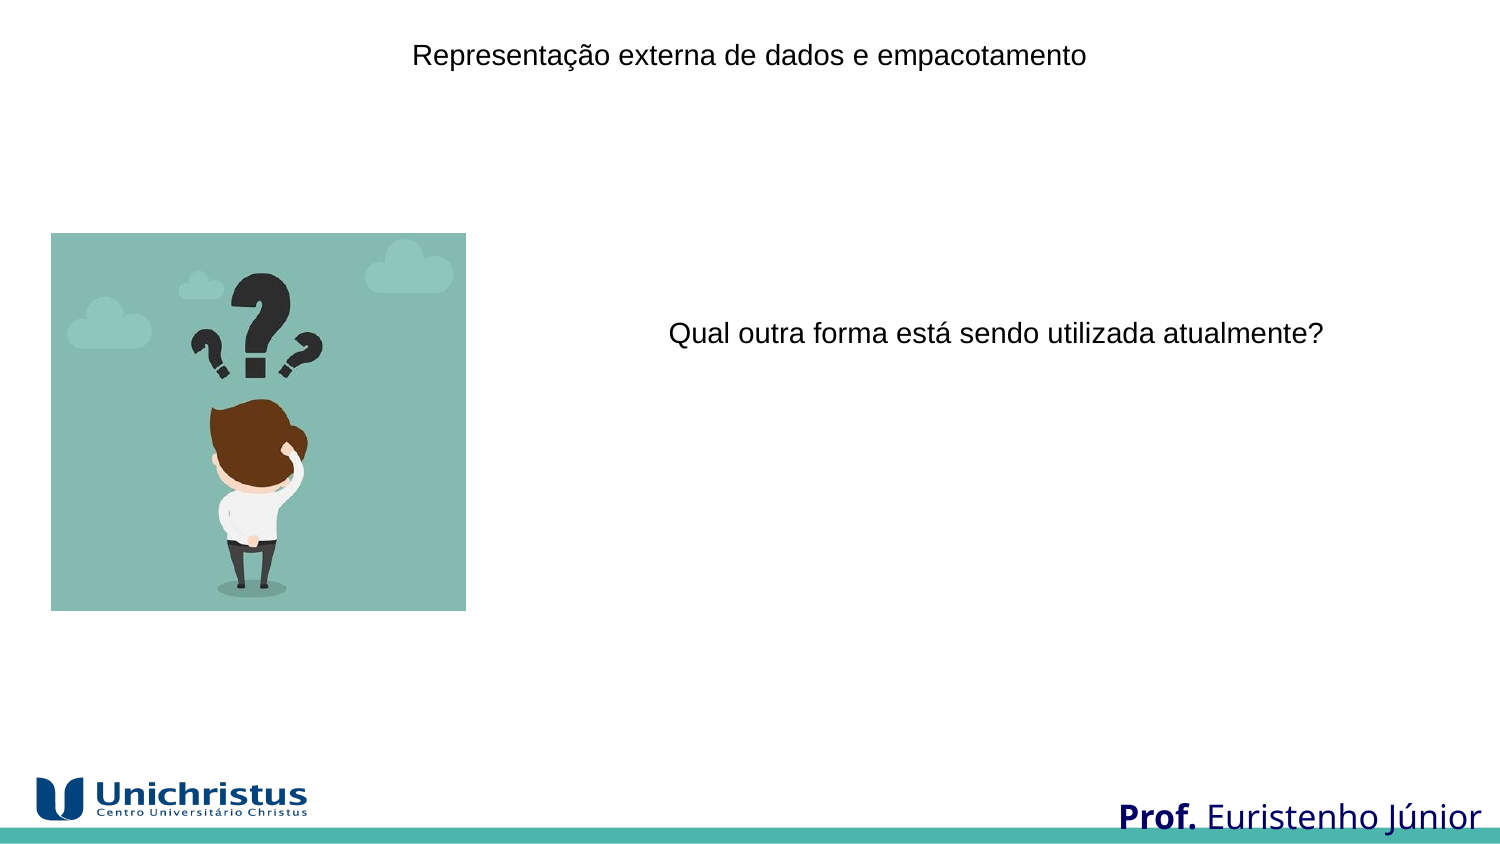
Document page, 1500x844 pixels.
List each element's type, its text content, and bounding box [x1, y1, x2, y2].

picture [32, 775, 311, 822]
title Representação externa de dados e empacotamento [51, 20, 1449, 137]
picture [51, 233, 466, 611]
list Qual outra forma está sendo utilizada atualmente? [544, 152, 1449, 750]
